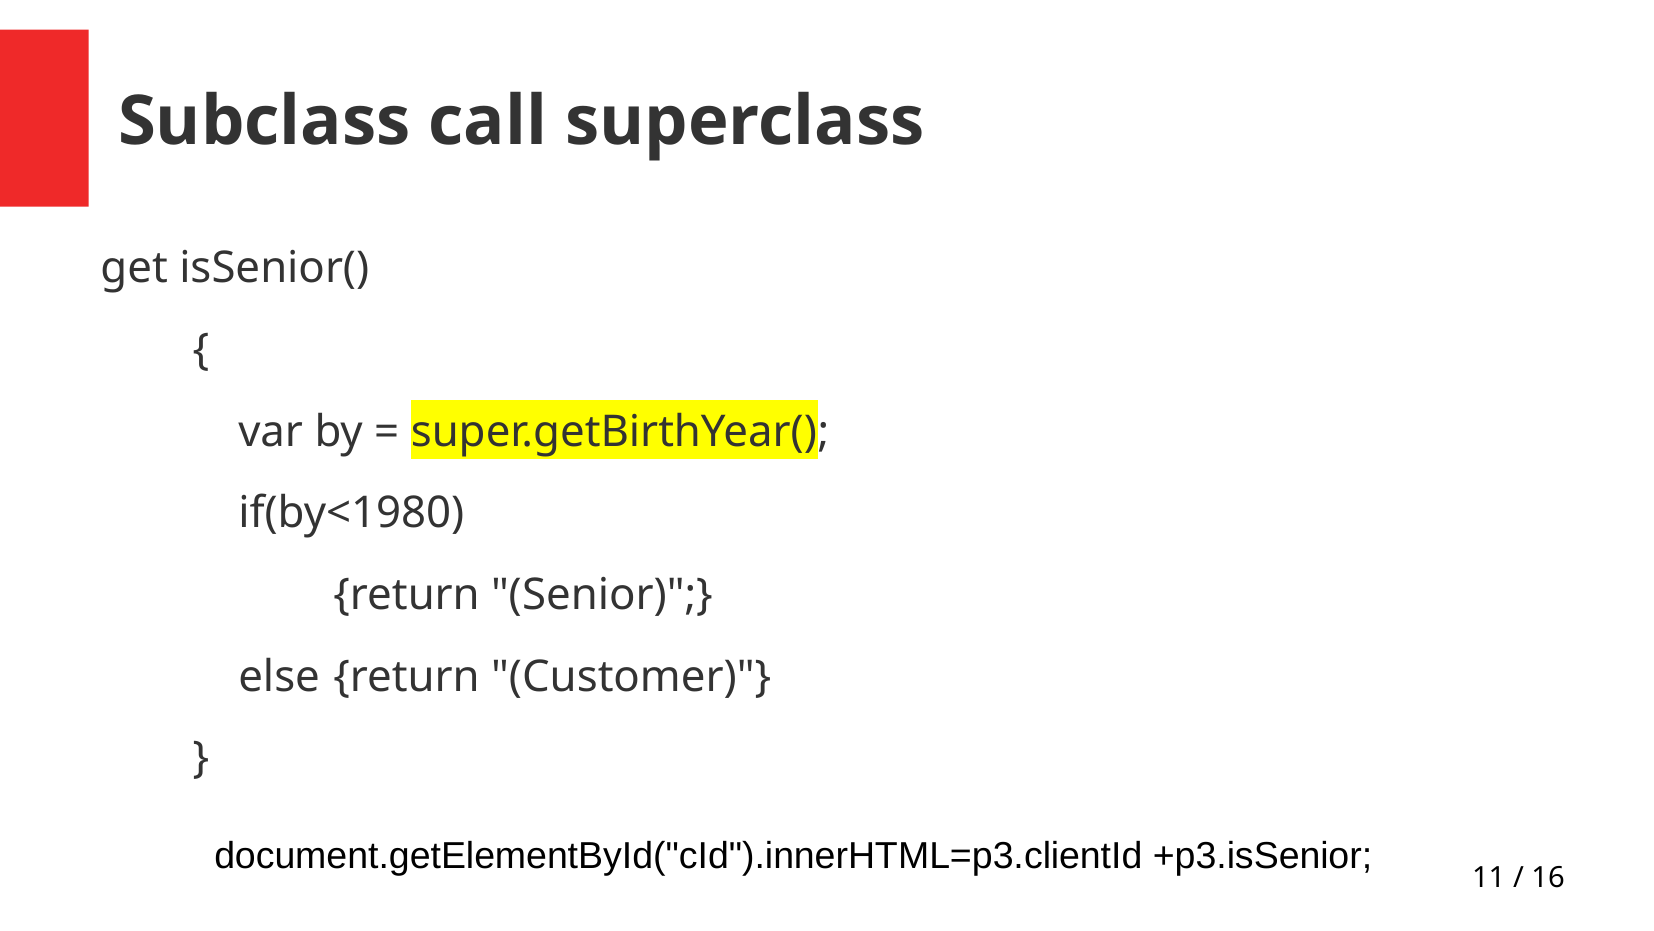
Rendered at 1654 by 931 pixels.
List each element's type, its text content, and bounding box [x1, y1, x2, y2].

title Subclass call superclass [118, 29, 1595, 207]
list get isSenior() { var by = super.getBirthYear(); if(by<1980) {return "(Senior)";} else {return "(Customer)"} } [29, 236, 1595, 798]
text_box document.getElementById("cId").innerHTML=p3.clientId +p3.isSenior; [199, 826, 1388, 884]
